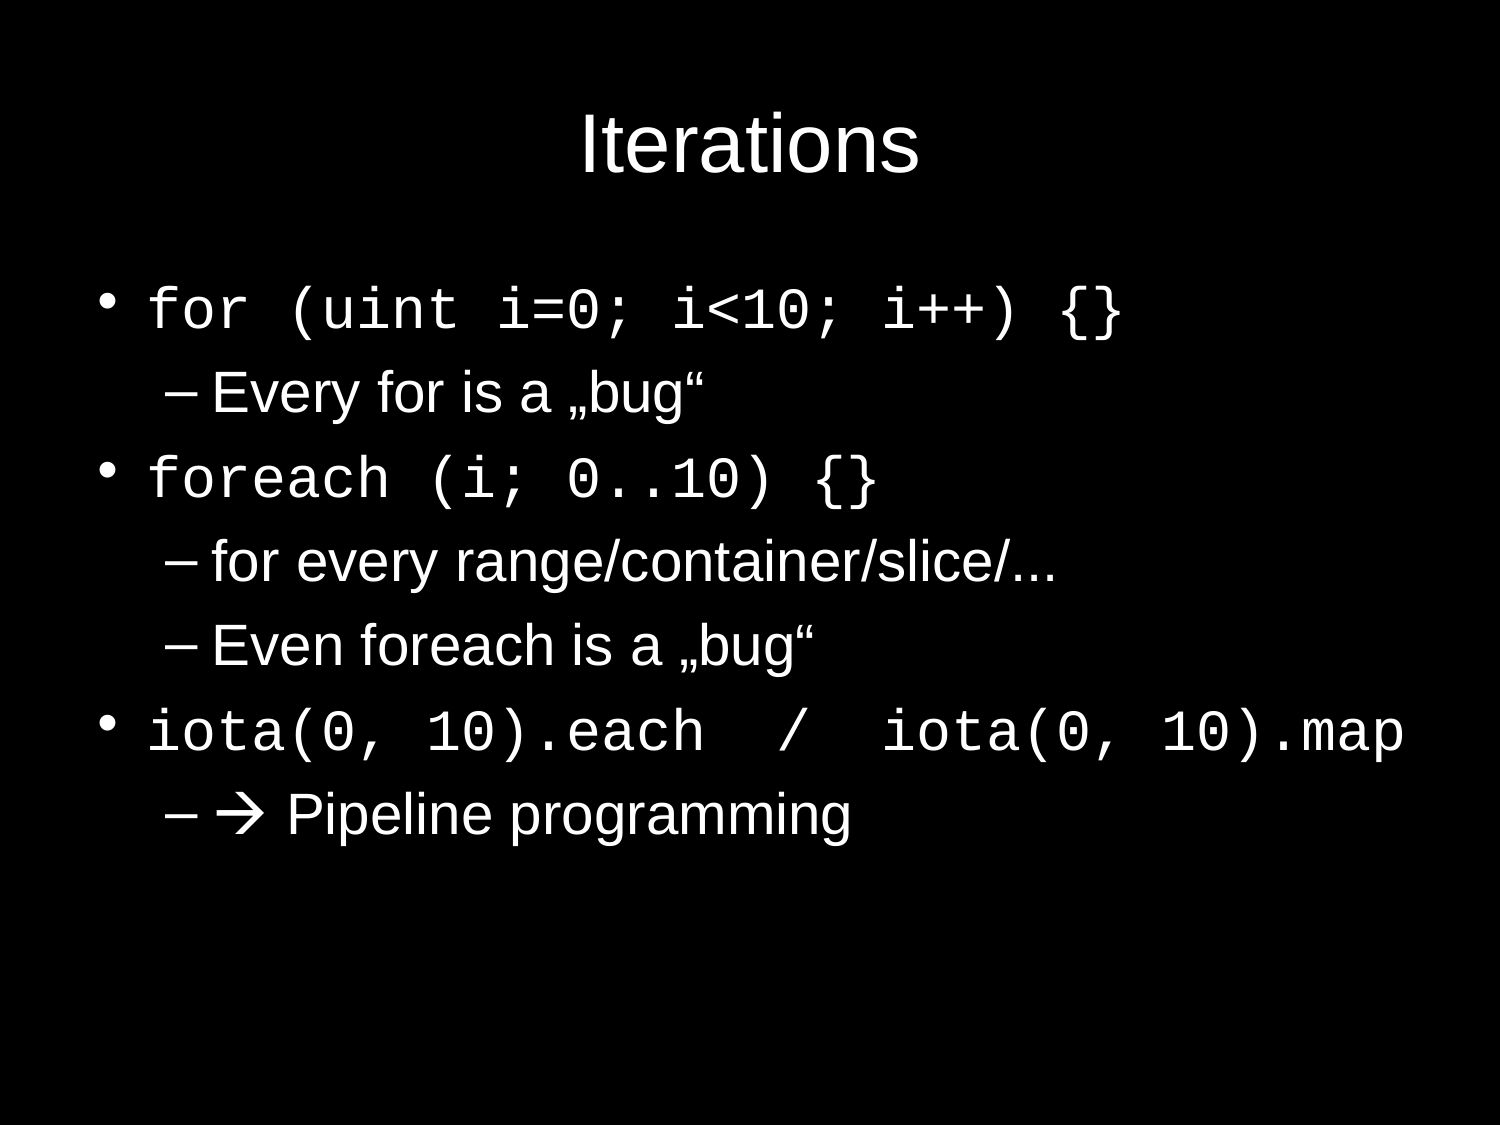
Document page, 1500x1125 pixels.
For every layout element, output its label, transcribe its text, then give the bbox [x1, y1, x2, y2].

list for (uint i=0; i<10; i++) {} Every for is a „bug“ foreach (i; 0..10) {} for every range/container/slice/... Even foreach is a „bug“ iota(0, 10).each / iota(0, 10).map  Pipeline programming [75, 262, 1426, 1005]
title Iterations [75, 45, 1426, 233]
